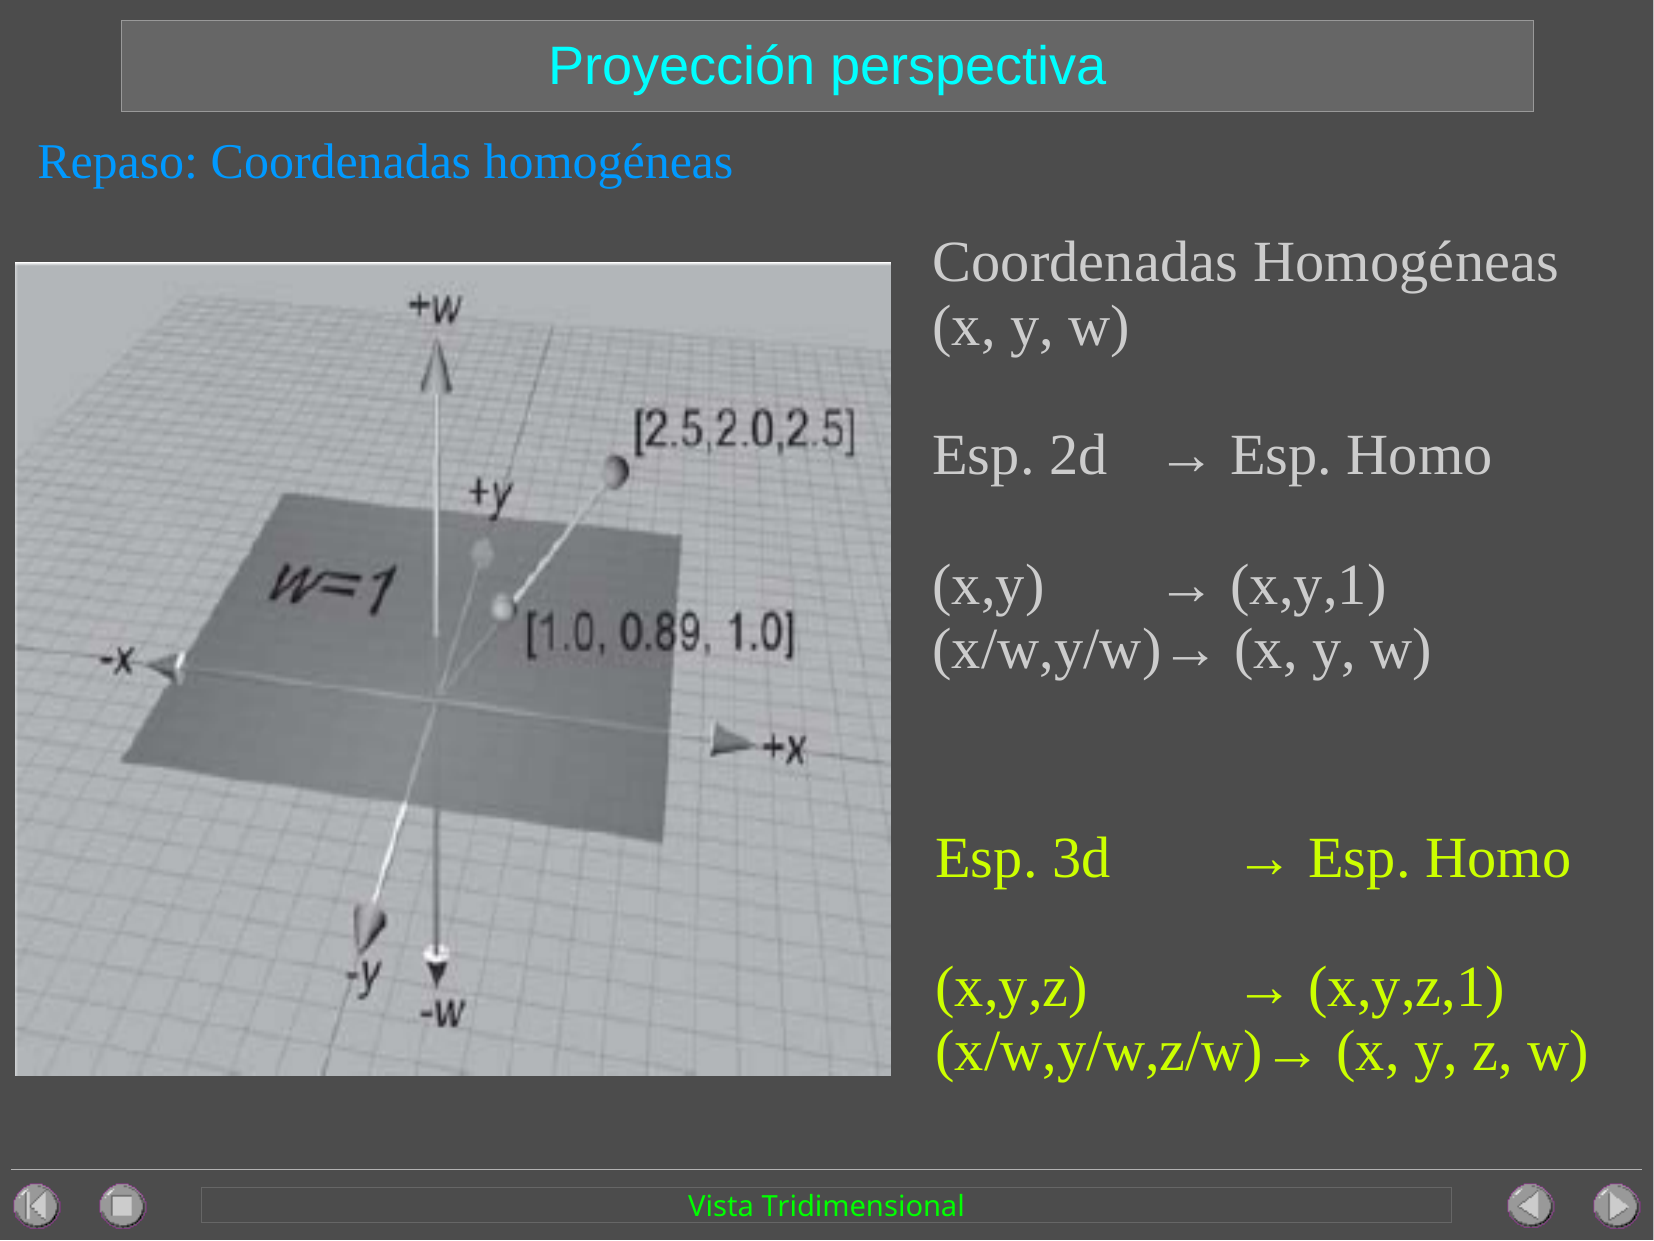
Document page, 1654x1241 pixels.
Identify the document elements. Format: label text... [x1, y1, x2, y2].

picture [15, 262, 891, 1076]
picture [11, 1181, 62, 1232]
text_box Coordenadas Homogéneas (x, y, w) Esp. 2d → Esp. Homo (x,y) → (x,y,1) (x/w,y/w)→ (x, y, w) [932, 229, 1581, 723]
picture [97, 1181, 148, 1232]
text_box Repaso: Coordenadas homogéneas [37, 133, 1532, 194]
picture [1591, 1181, 1642, 1232]
picture [1505, 1181, 1556, 1231]
title Proyección perspectiva [121, 20, 1534, 112]
text_box Esp. 3d → Esp. Homo (x,y,z) → (x,y,z,1) (x/w,y/w,z/w)→ (x, y, z, w) [935, 825, 1615, 1108]
